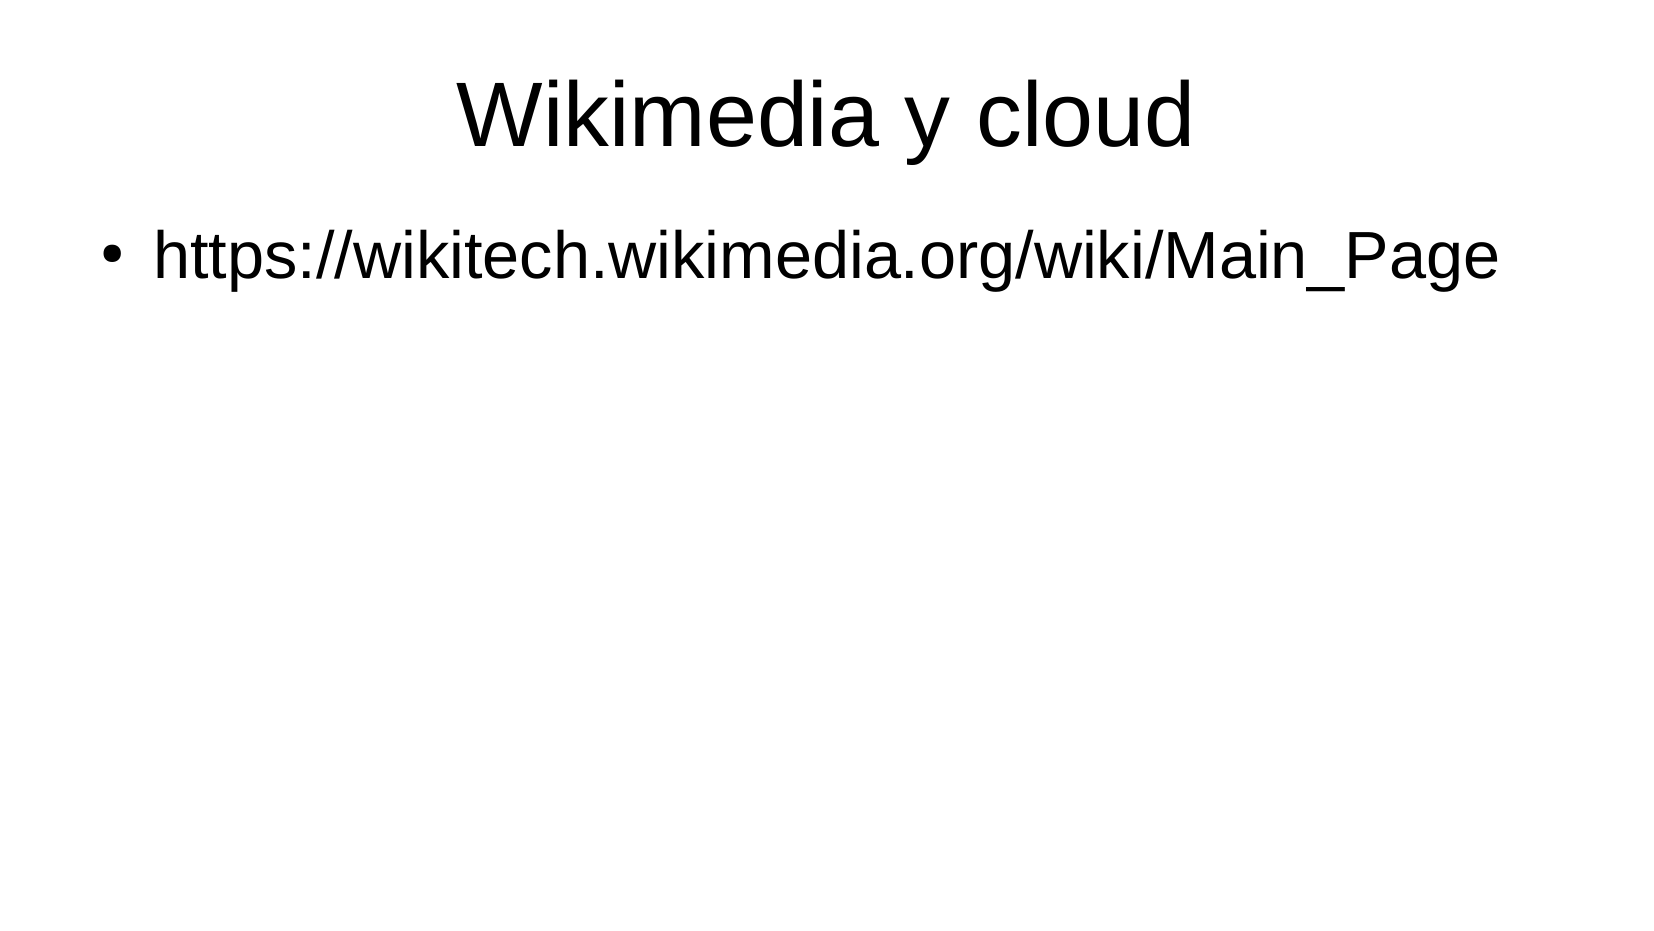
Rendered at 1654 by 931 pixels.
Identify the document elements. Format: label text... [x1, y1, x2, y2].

list https://wikitech.wikimedia.org/wiki/Main_Page [82, 217, 1571, 758]
title Wikimedia y cloud [82, 37, 1571, 193]
